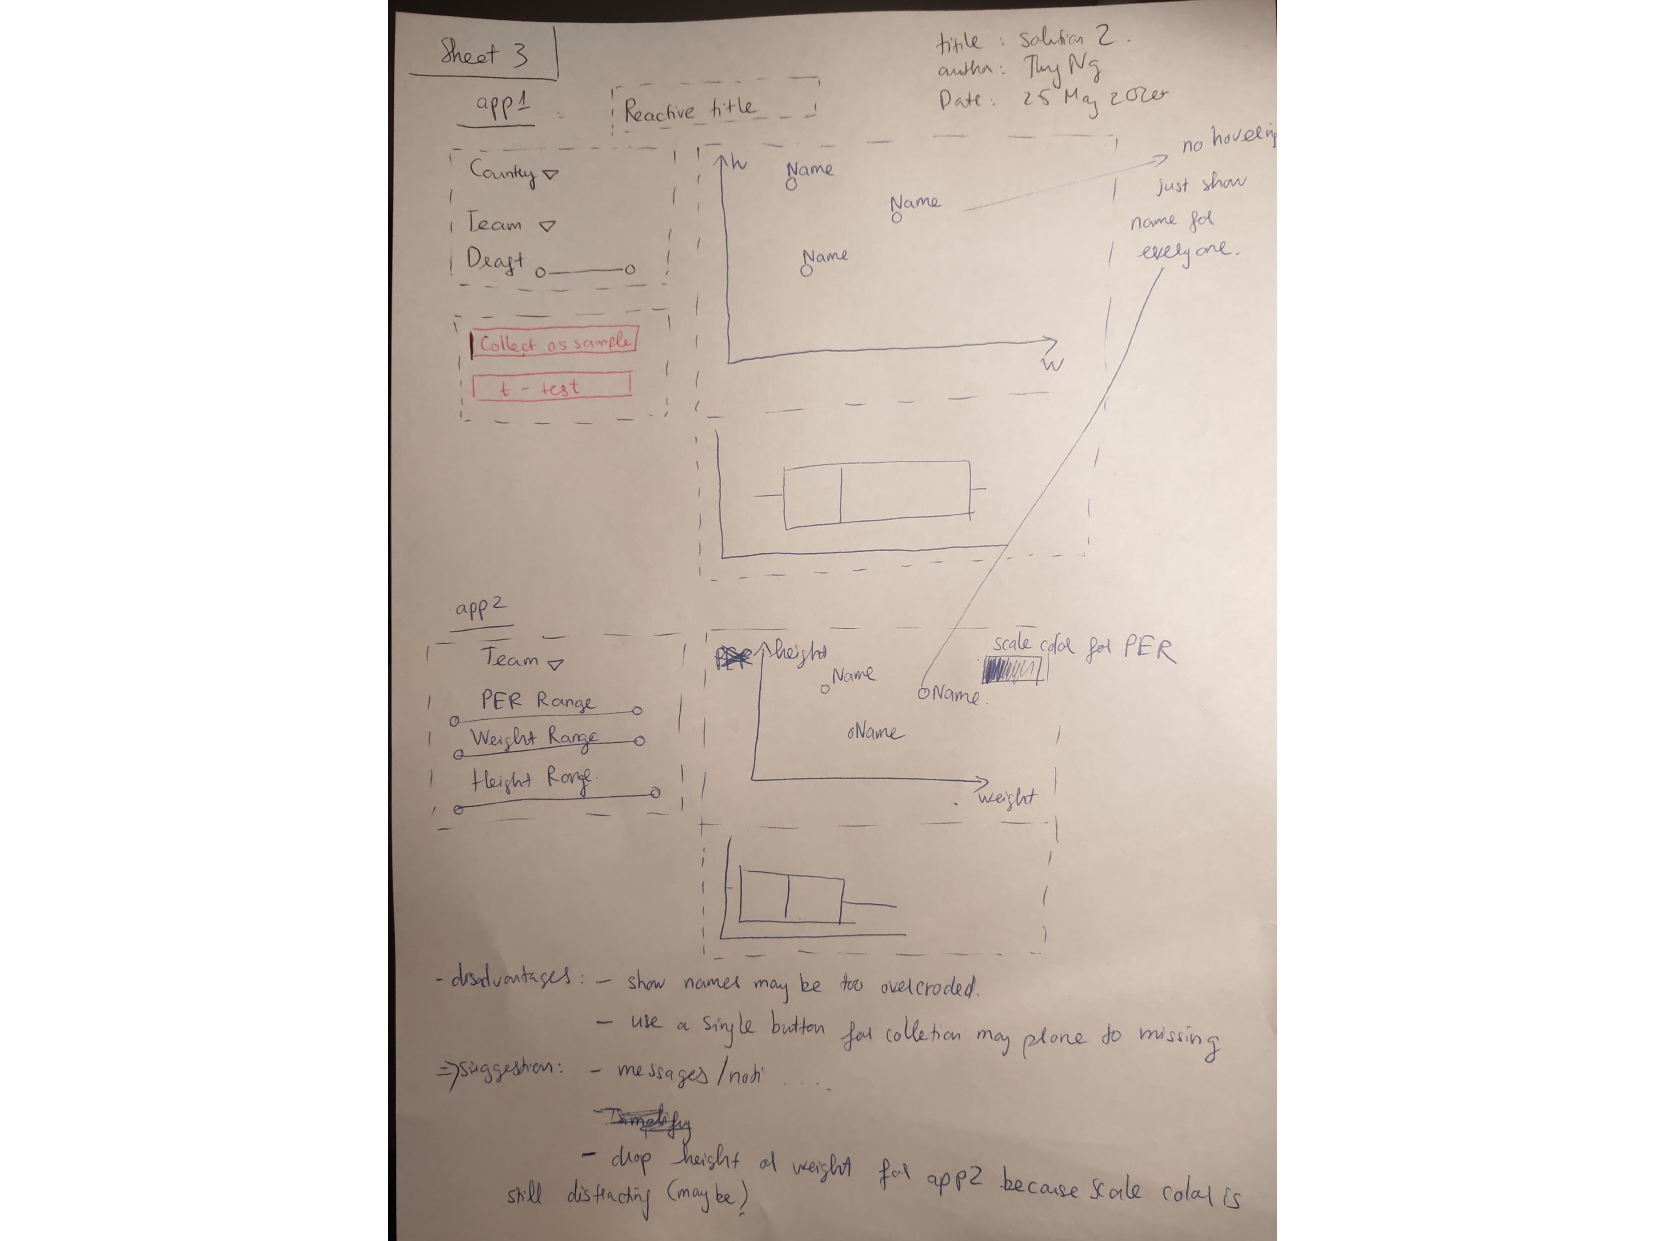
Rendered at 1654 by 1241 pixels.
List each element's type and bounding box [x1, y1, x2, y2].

picture [388, 0, 1277, 1241]
